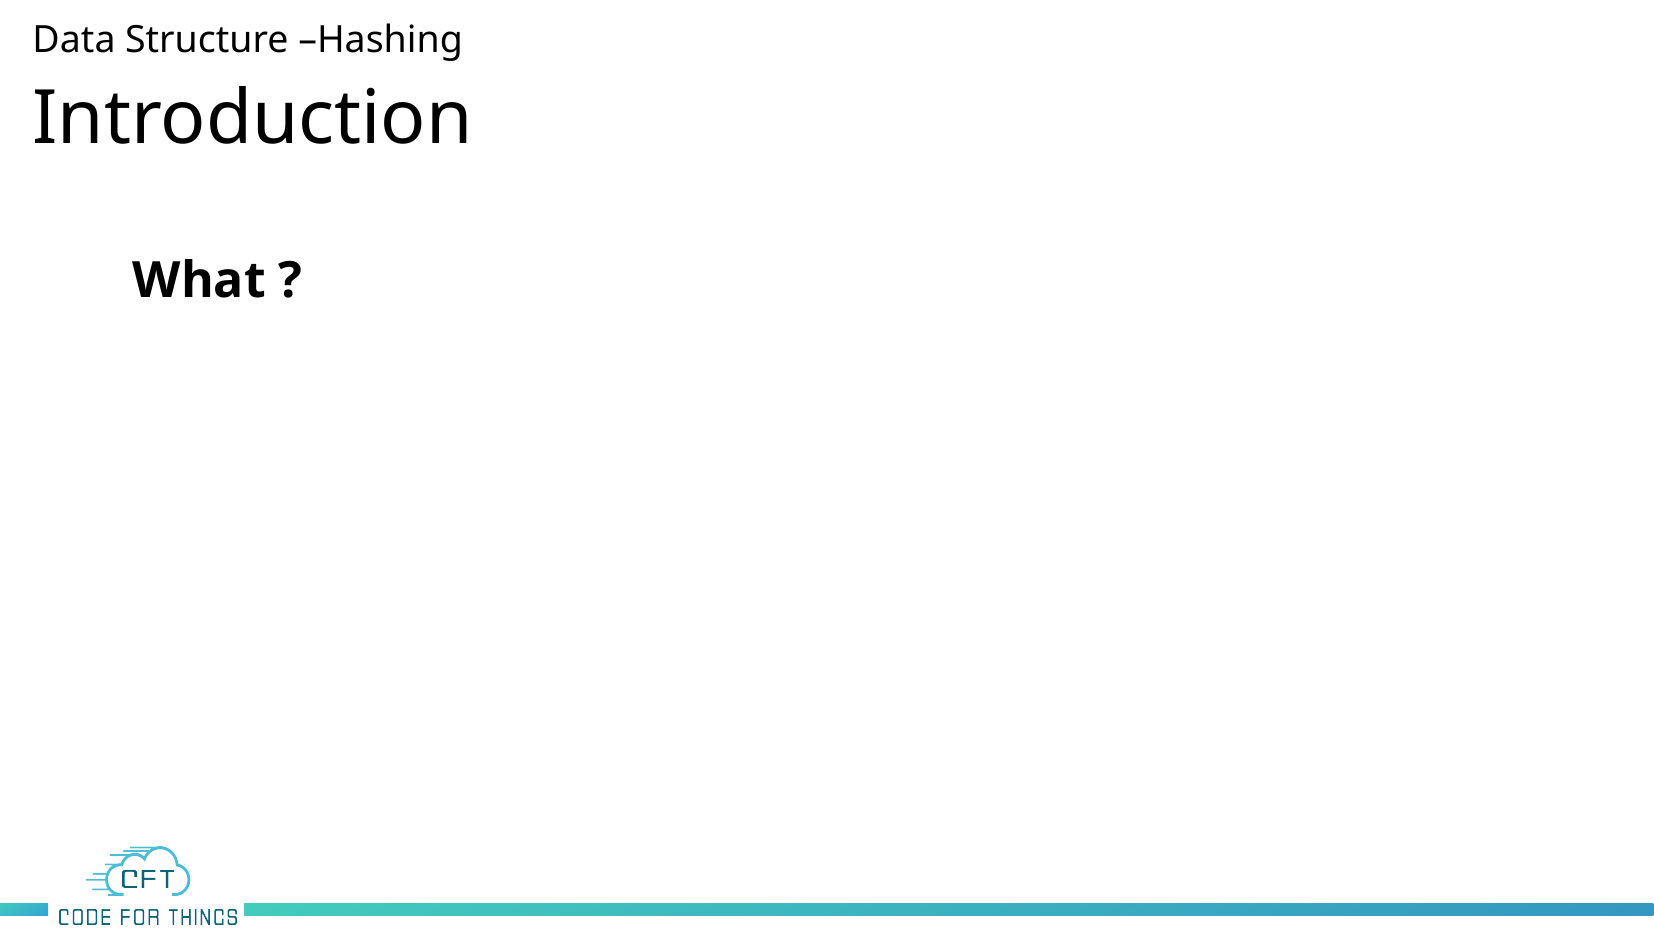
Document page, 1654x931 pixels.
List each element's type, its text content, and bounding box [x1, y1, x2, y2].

picture [59, 846, 237, 925]
title Data Structure –Hashing Introduction [32, 12, 1184, 166]
text_box What ? [118, 236, 343, 310]
